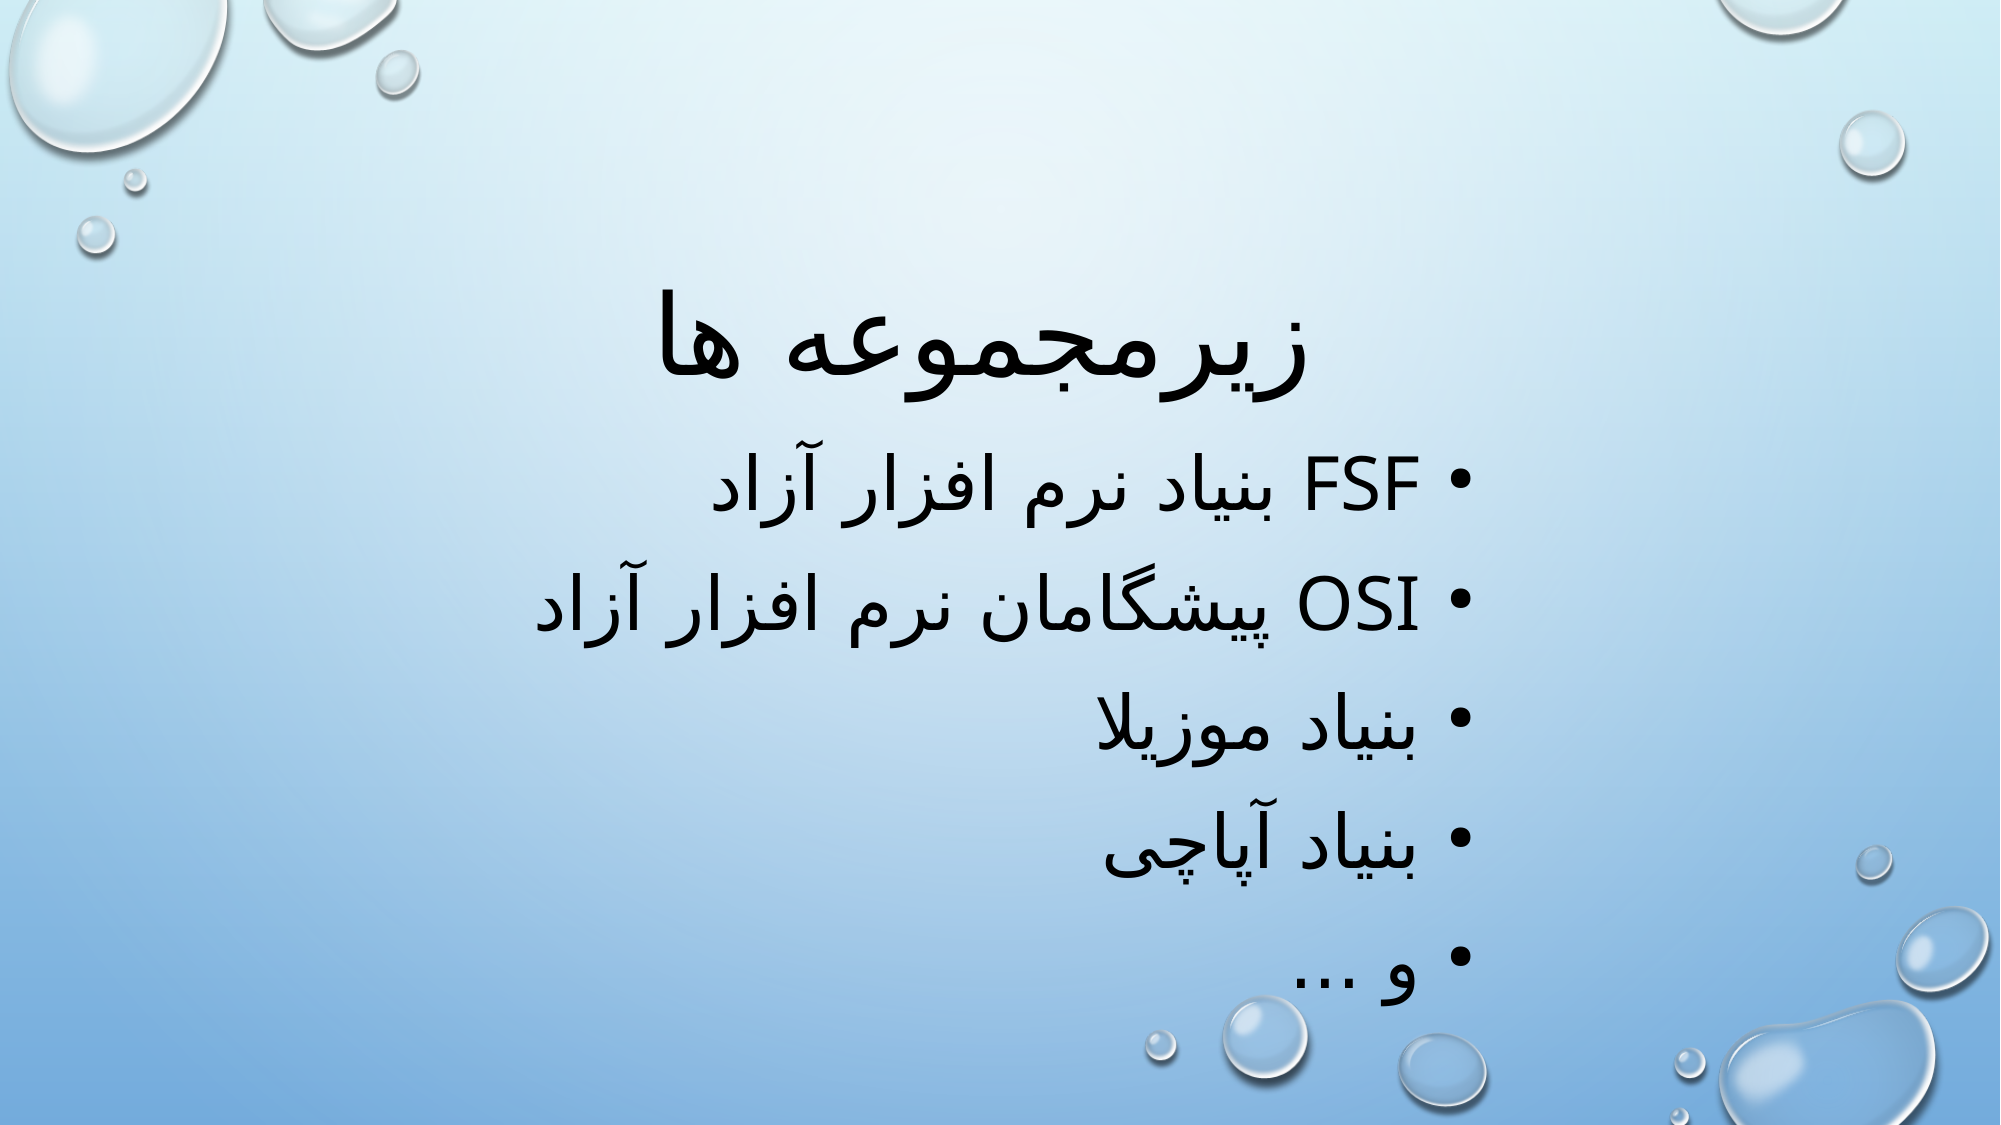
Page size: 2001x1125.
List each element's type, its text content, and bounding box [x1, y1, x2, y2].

title زیرمجموعه ها [150, 185, 1816, 405]
list FSF بنیاد نرم افزار آزاد OSI پیشگامان نرم افزار آزاد بنیاد موزیلا بنیاد آپاچی و ... [165, 427, 1861, 1021]
picture [0, 0, 2000, 1125]
